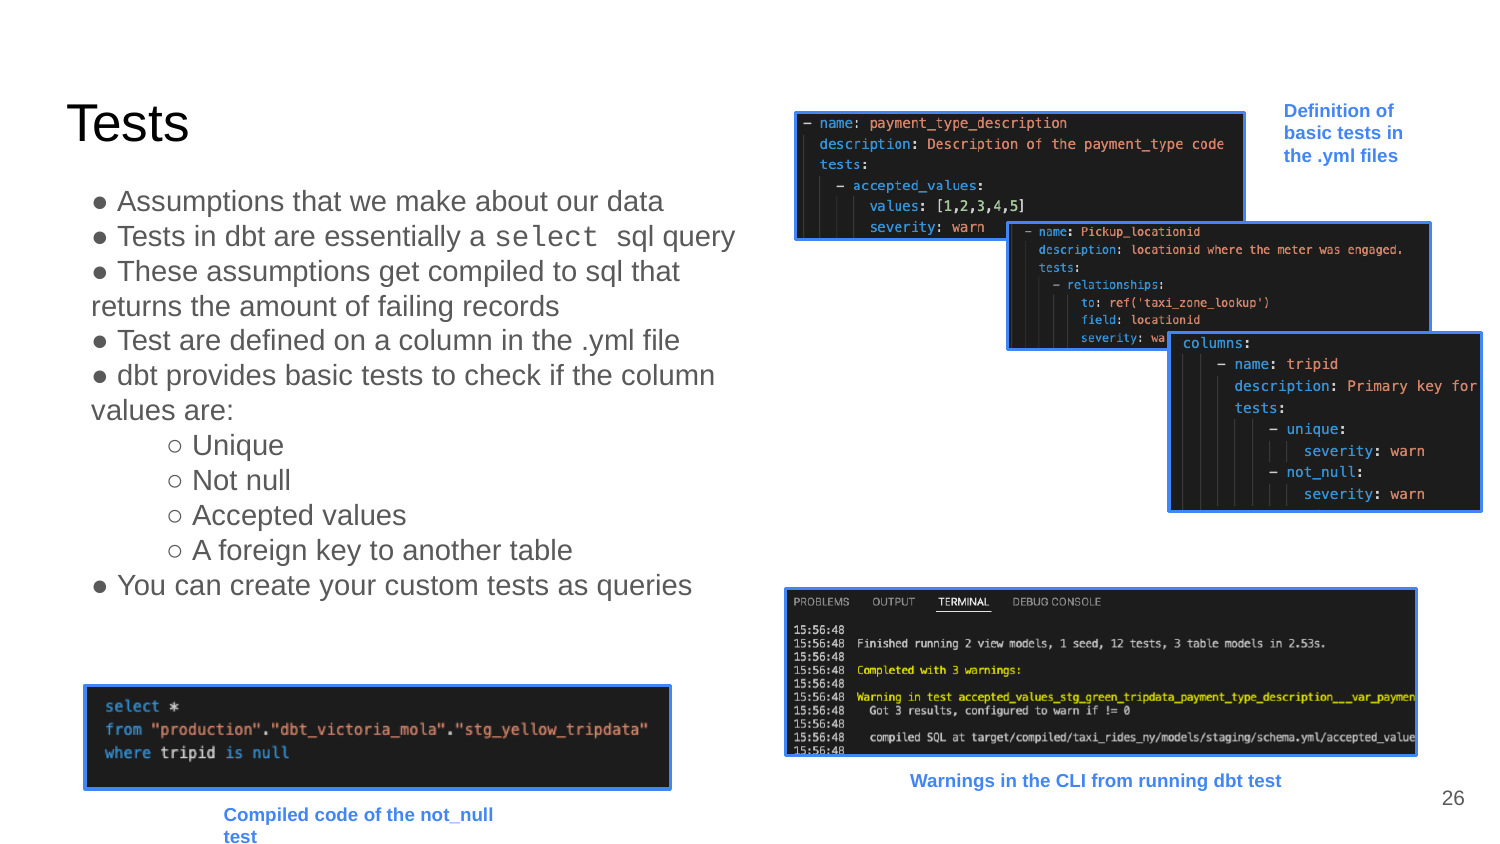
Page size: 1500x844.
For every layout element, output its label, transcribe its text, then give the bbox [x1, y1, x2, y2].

slide_number 1 [1389, 764, 1480, 830]
text_box Warnings in the CLI from running dbt test [895, 754, 1307, 807]
title Tests [51, 72, 1449, 167]
picture [1170, 333, 1480, 510]
picture [786, 590, 1415, 754]
picture [86, 686, 669, 788]
picture [1009, 223, 1429, 349]
picture [796, 113, 1243, 239]
text_box ● Assumptions that we make about our data ● Tests in dbt are essentially a select sql query ● These assumptions get compiled to sql that returns the amount of failing records ● Test are defined on a column in the .yml file ● dbt provides basic tests to check if the column values are: ○ Unique ○ Not null ○ Accepted values ○ A foreign key to another table ● You can create your custom tests as queries [76, 166, 756, 687]
text_box Definition of basic tests in the .yml files [1269, 83, 1442, 181]
text_box Compiled code of the not_null test [208, 787, 547, 844]
